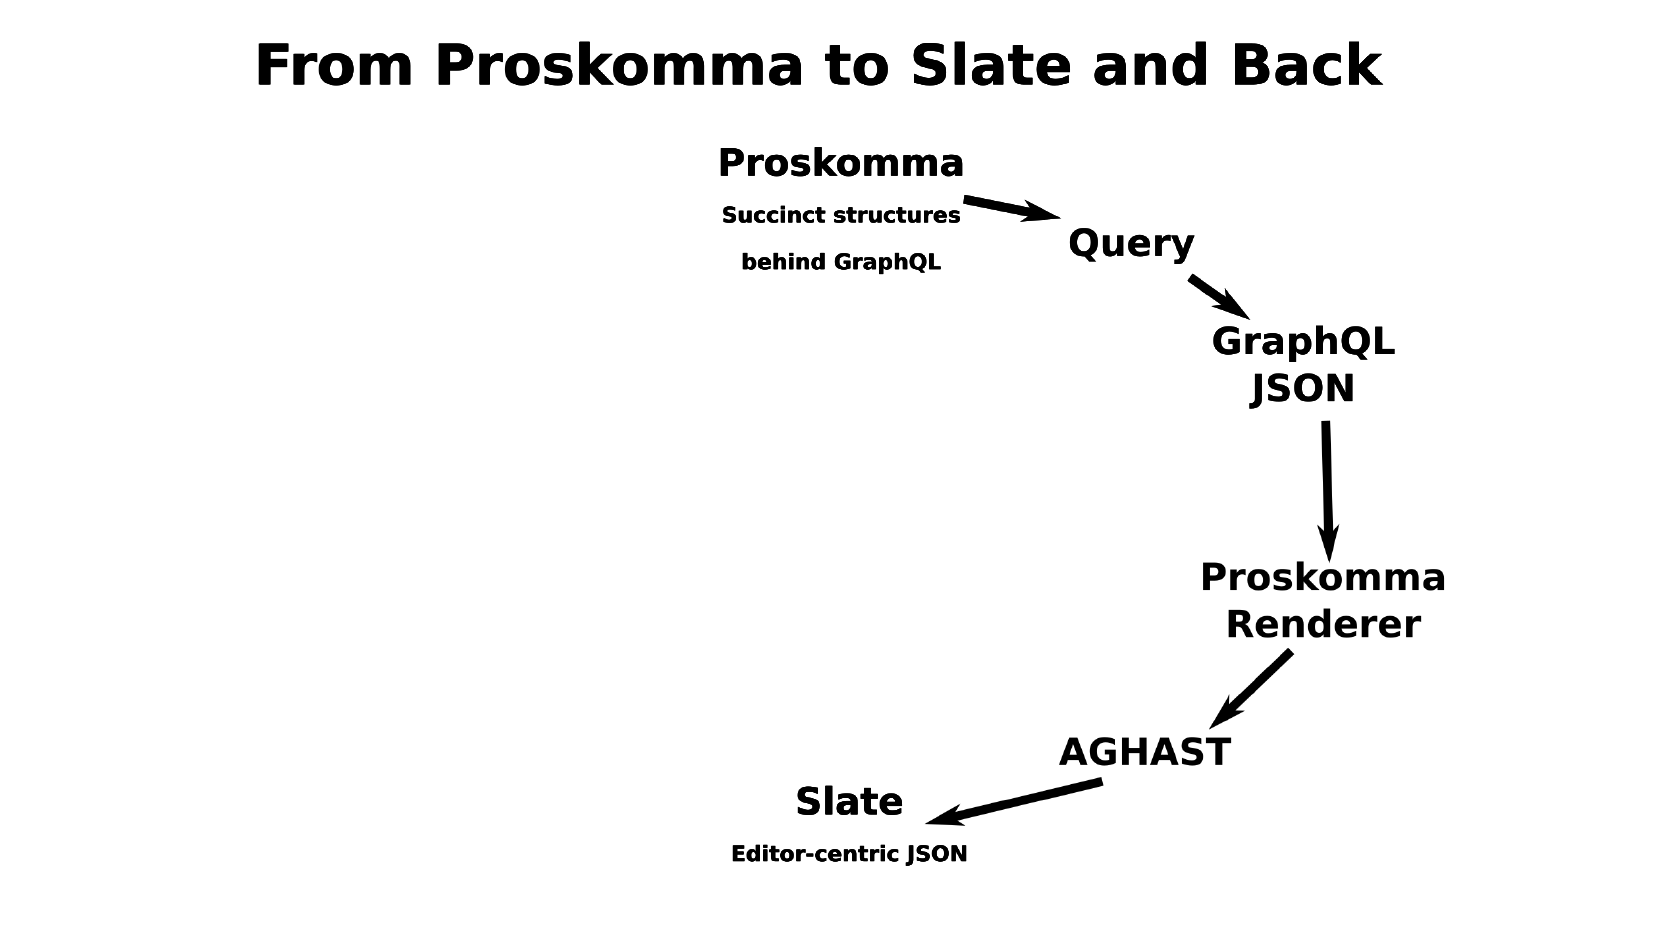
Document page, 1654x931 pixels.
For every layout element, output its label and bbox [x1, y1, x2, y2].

picture [174, 3, 1491, 931]
